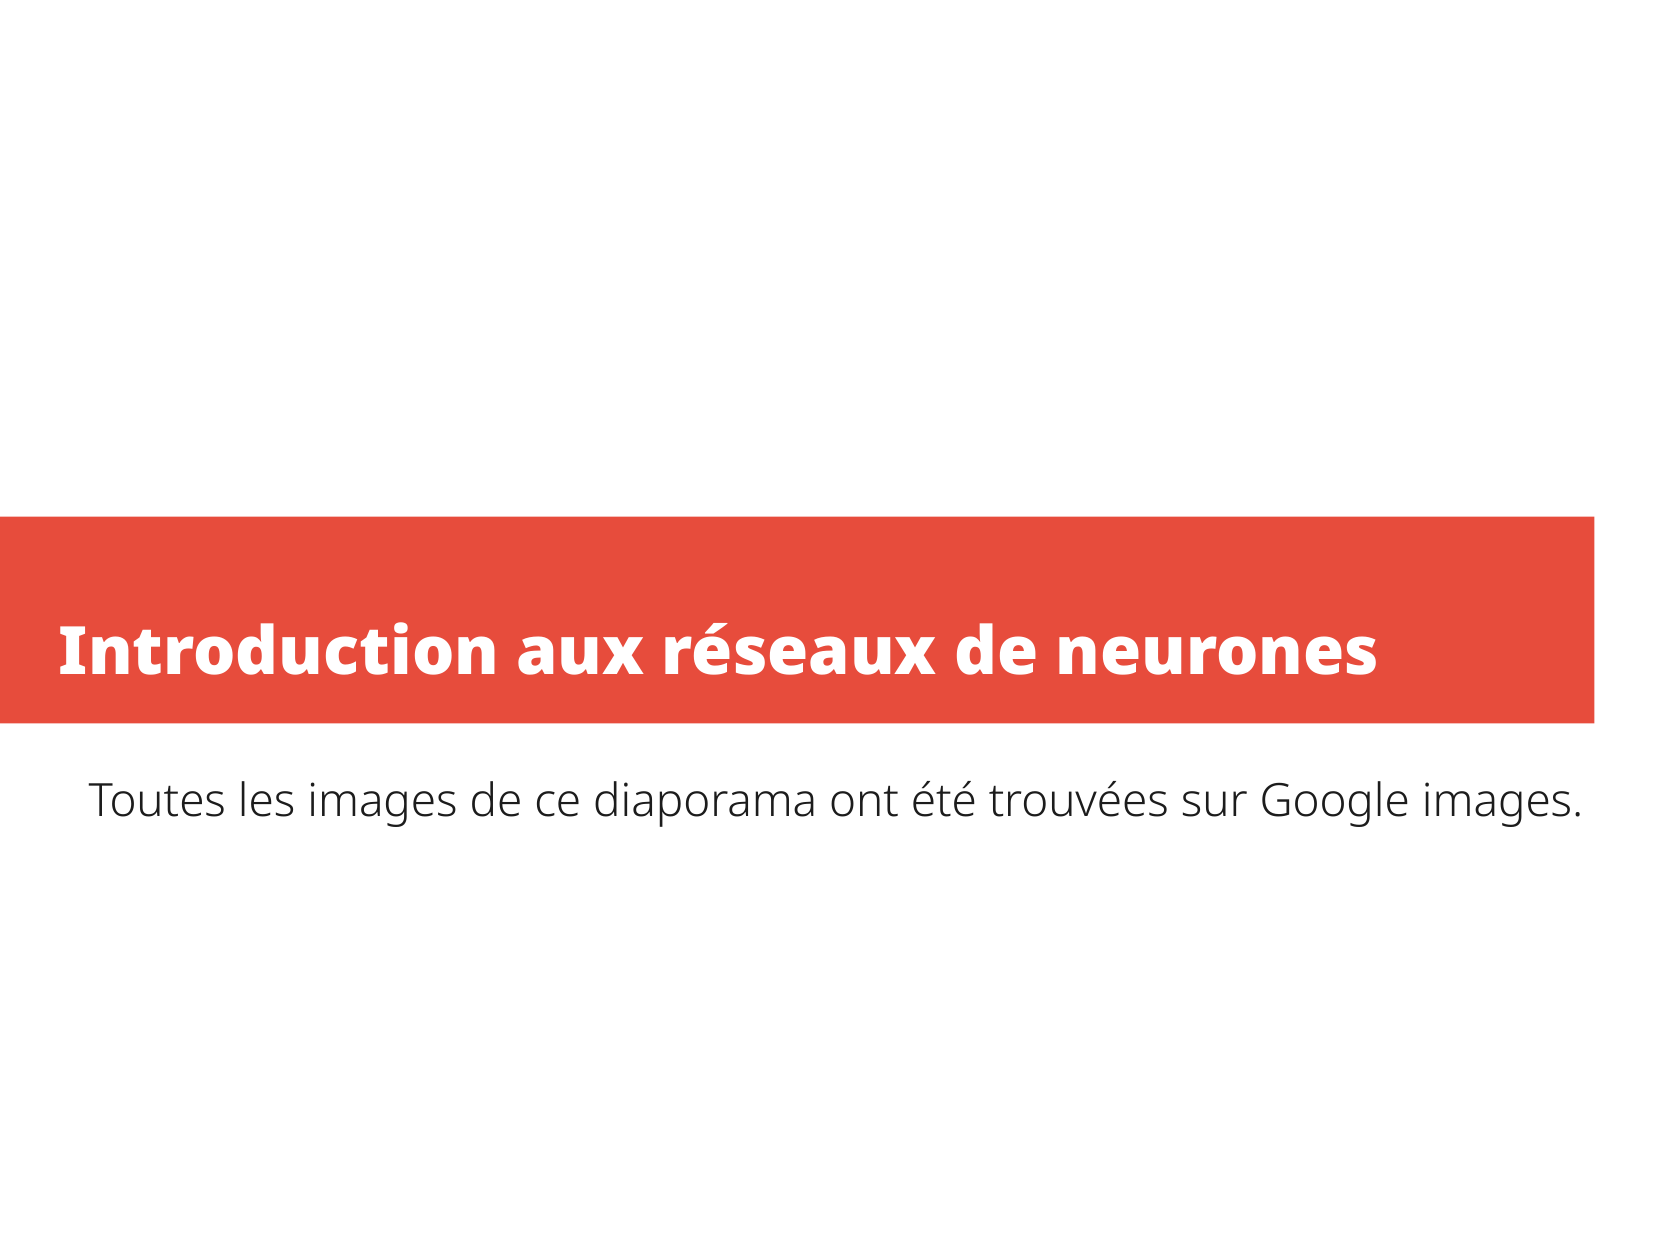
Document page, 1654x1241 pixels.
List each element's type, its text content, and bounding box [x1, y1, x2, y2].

title Introduction aux réseaux de neurones [59, 546, 1595, 694]
subtitle Toutes les images de ce diaporama ont été trouvées sur Google images. [88, 767, 1595, 1182]
